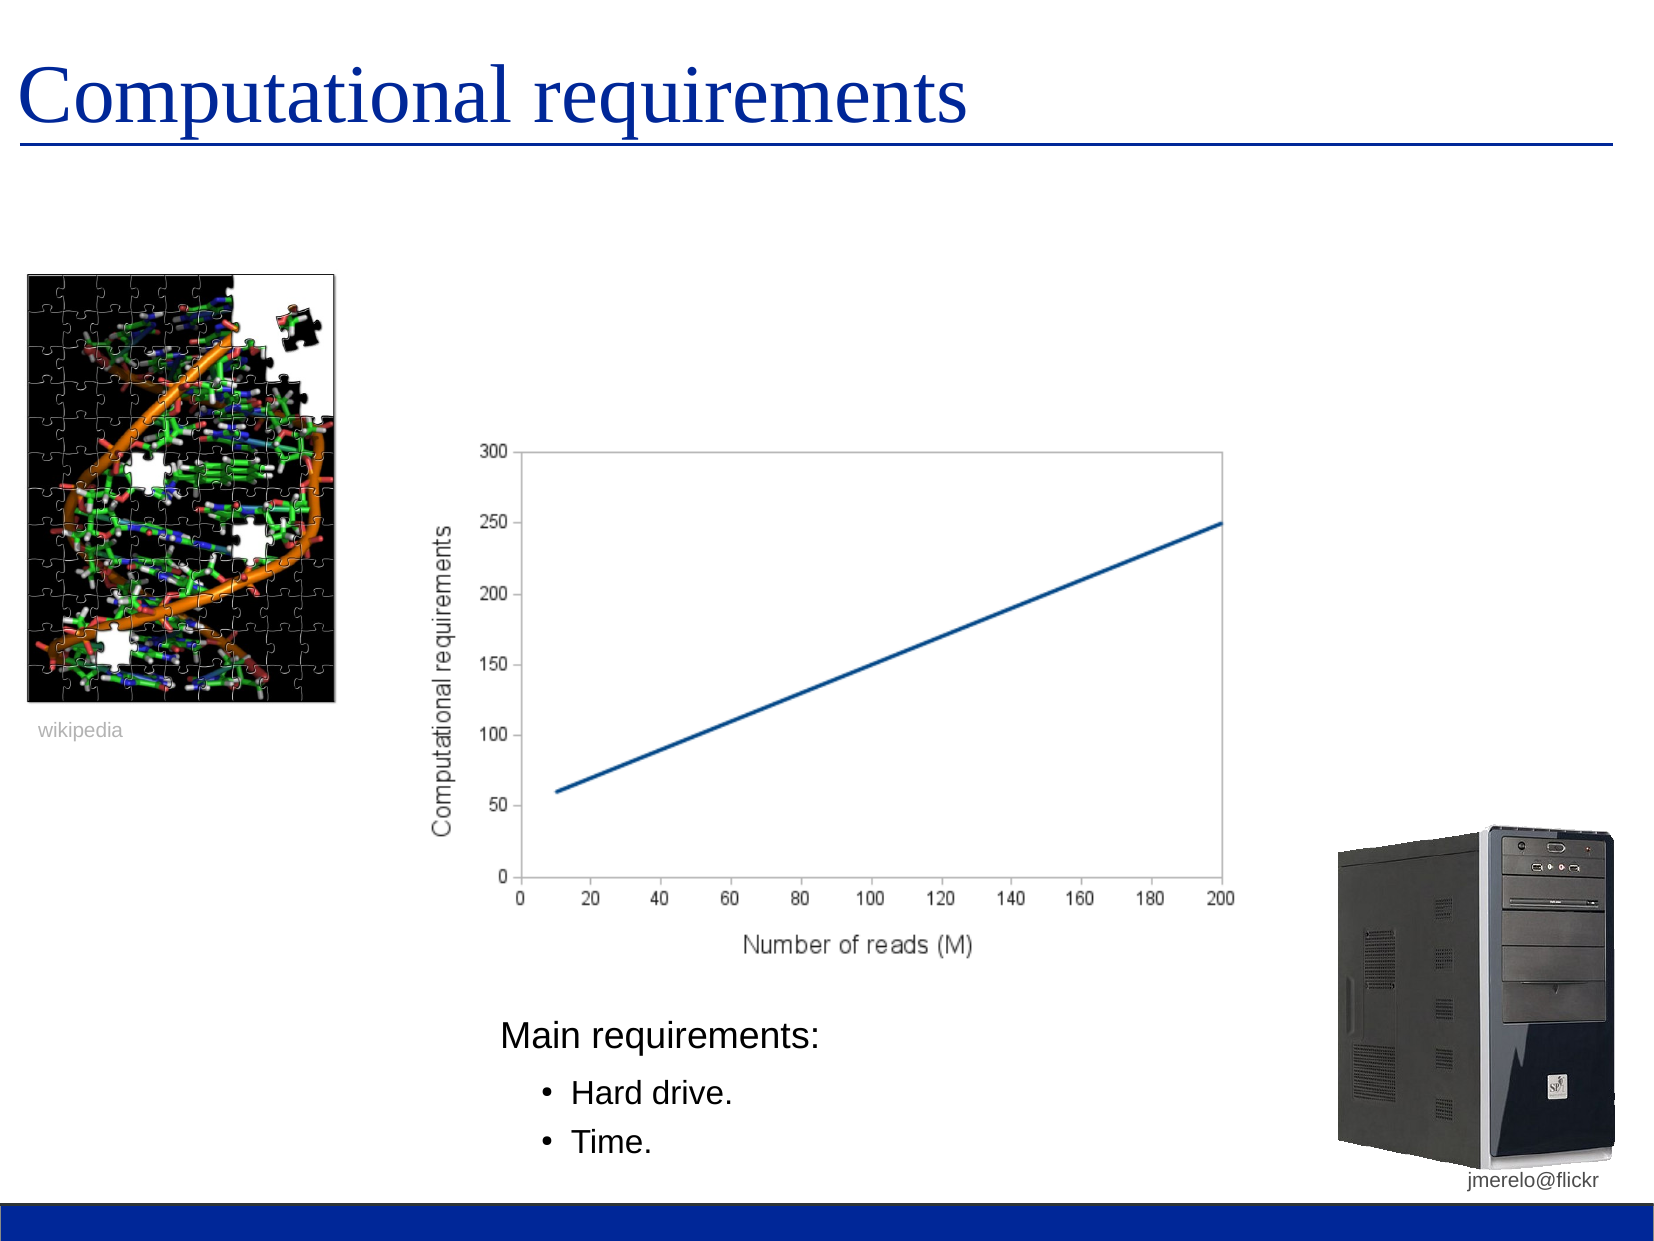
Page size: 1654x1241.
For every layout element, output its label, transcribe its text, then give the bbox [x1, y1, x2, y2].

picture [1338, 824, 1615, 1170]
picture [24, 269, 338, 708]
text_box jmerelo@flickr [1452, 1161, 1615, 1201]
title Computational requirements [17, 0, 1589, 198]
picture [418, 430, 1239, 971]
text_box wikipedia [23, 711, 138, 751]
list Main requirements: Hard drive. Time. [499, 1014, 905, 1175]
